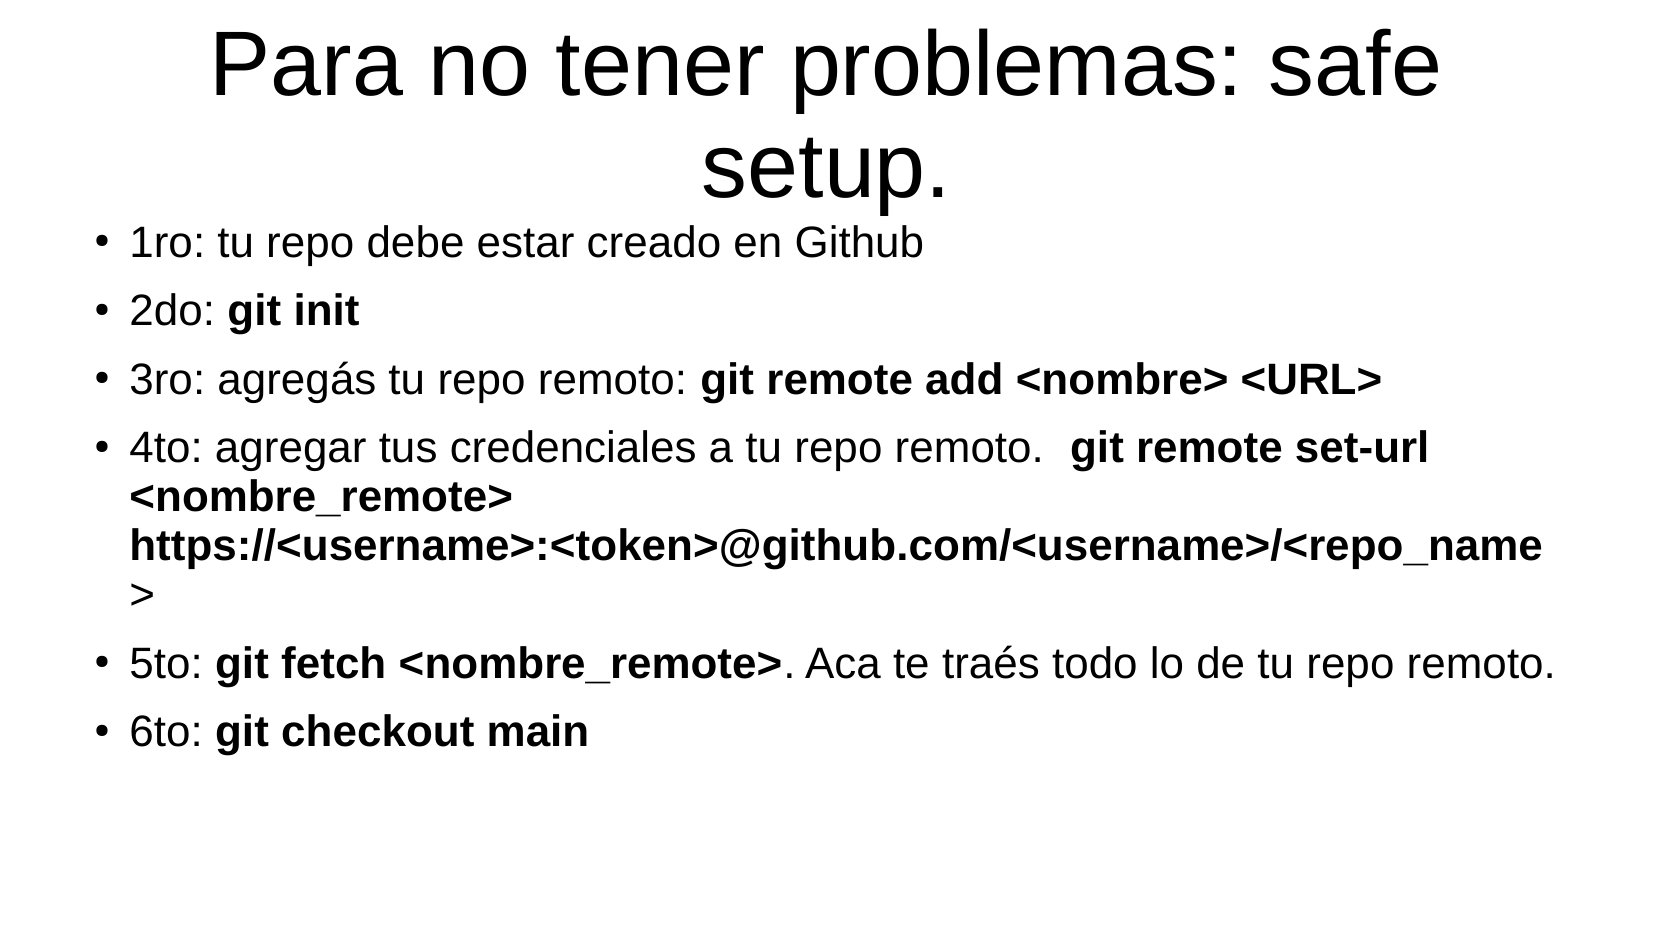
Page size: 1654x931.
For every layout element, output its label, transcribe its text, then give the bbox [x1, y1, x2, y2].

list 1ro: tu repo debe estar creado en Github 2do: git init 3ro: agregás tu repo remoto: git remote add <nombre> <URL> 4to: agregar tus credenciales a tu repo remoto. git remote set-url <nombre_remote> https://<username>:<token>@github.com/<username>/<repo_name> 5to: git fetch <nombre_remote>. Aca te traés todo lo de tu repo remoto. 6to: git checkout main [82, 217, 1571, 758]
title Para no tener problemas: safe setup. [82, 12, 1571, 217]
